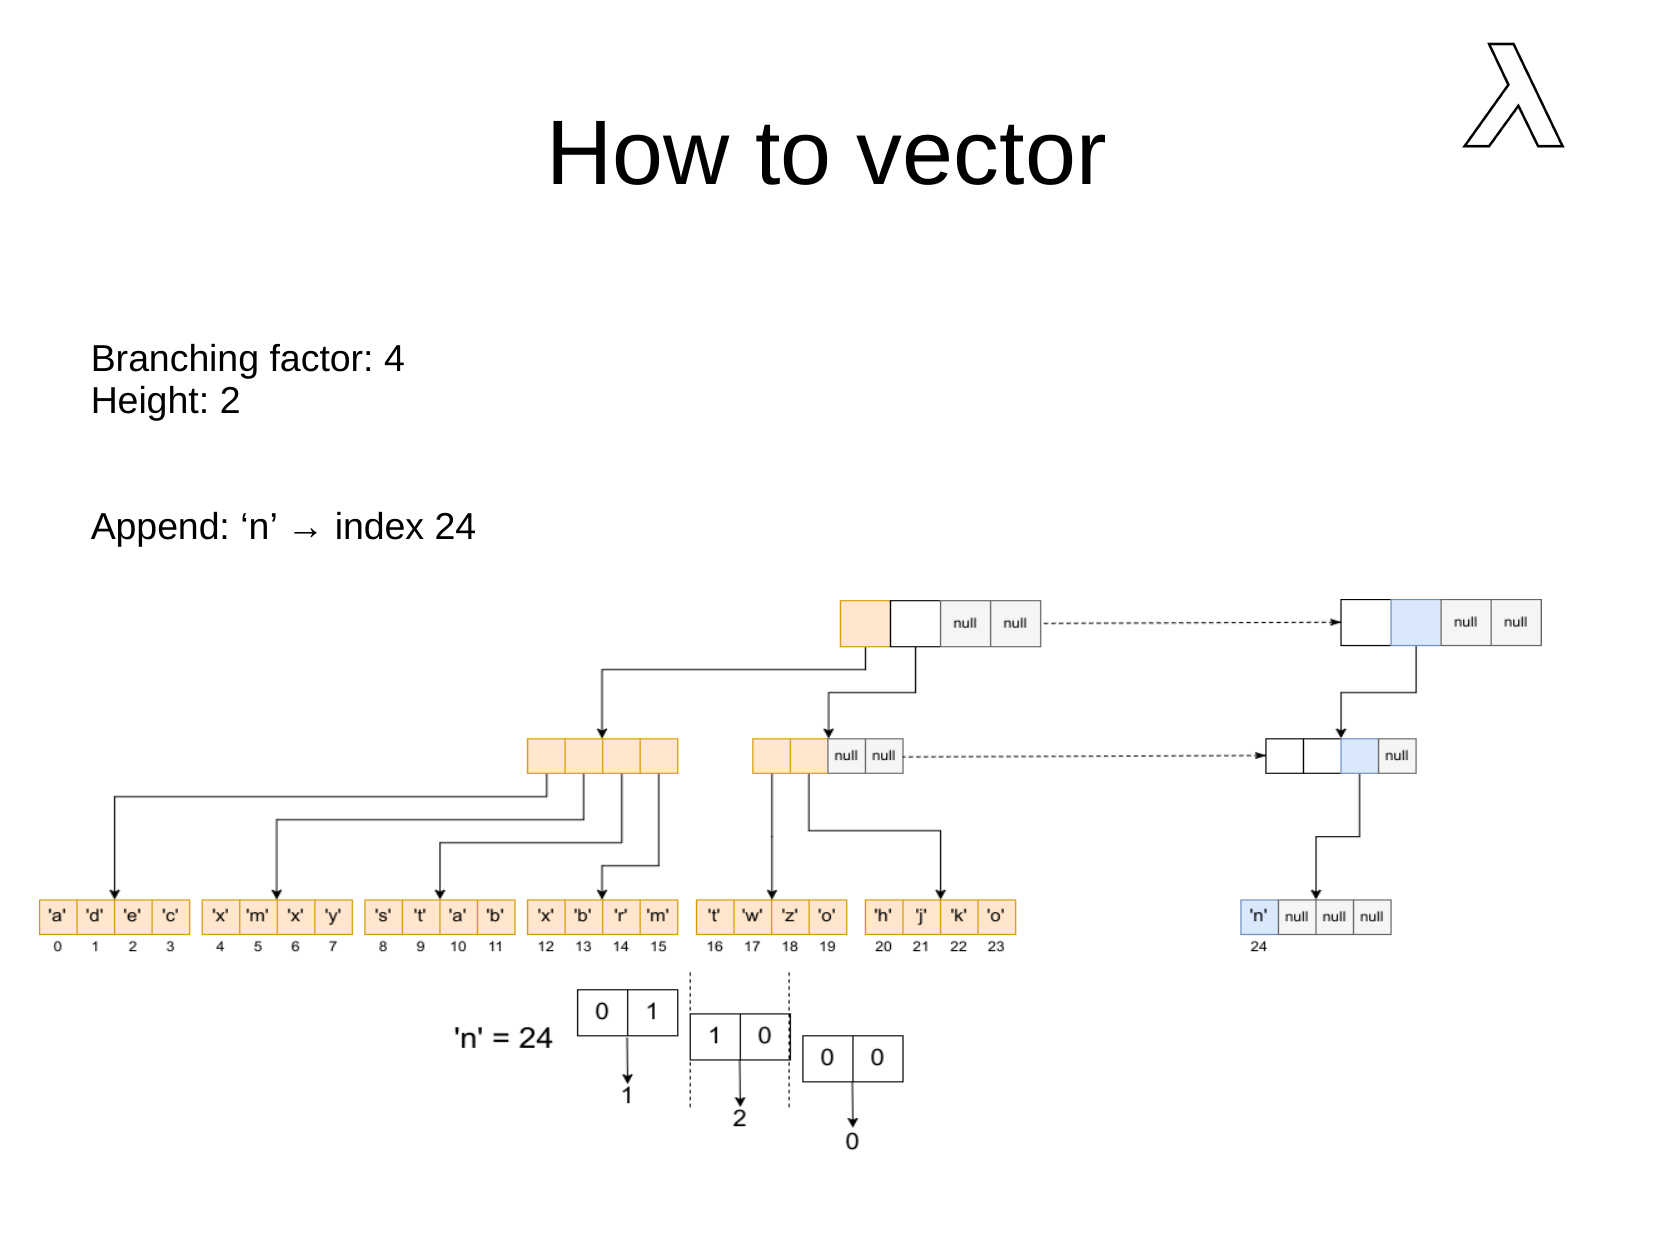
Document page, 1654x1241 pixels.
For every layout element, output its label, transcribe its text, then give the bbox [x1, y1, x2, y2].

picture [39, 599, 1542, 1156]
text_box Branching factor: 4 Height: 2 Append: ‘n’ → index 24 [76, 330, 492, 555]
title How to vector [82, 49, 1571, 257]
picture [1440, 40, 1587, 151]
